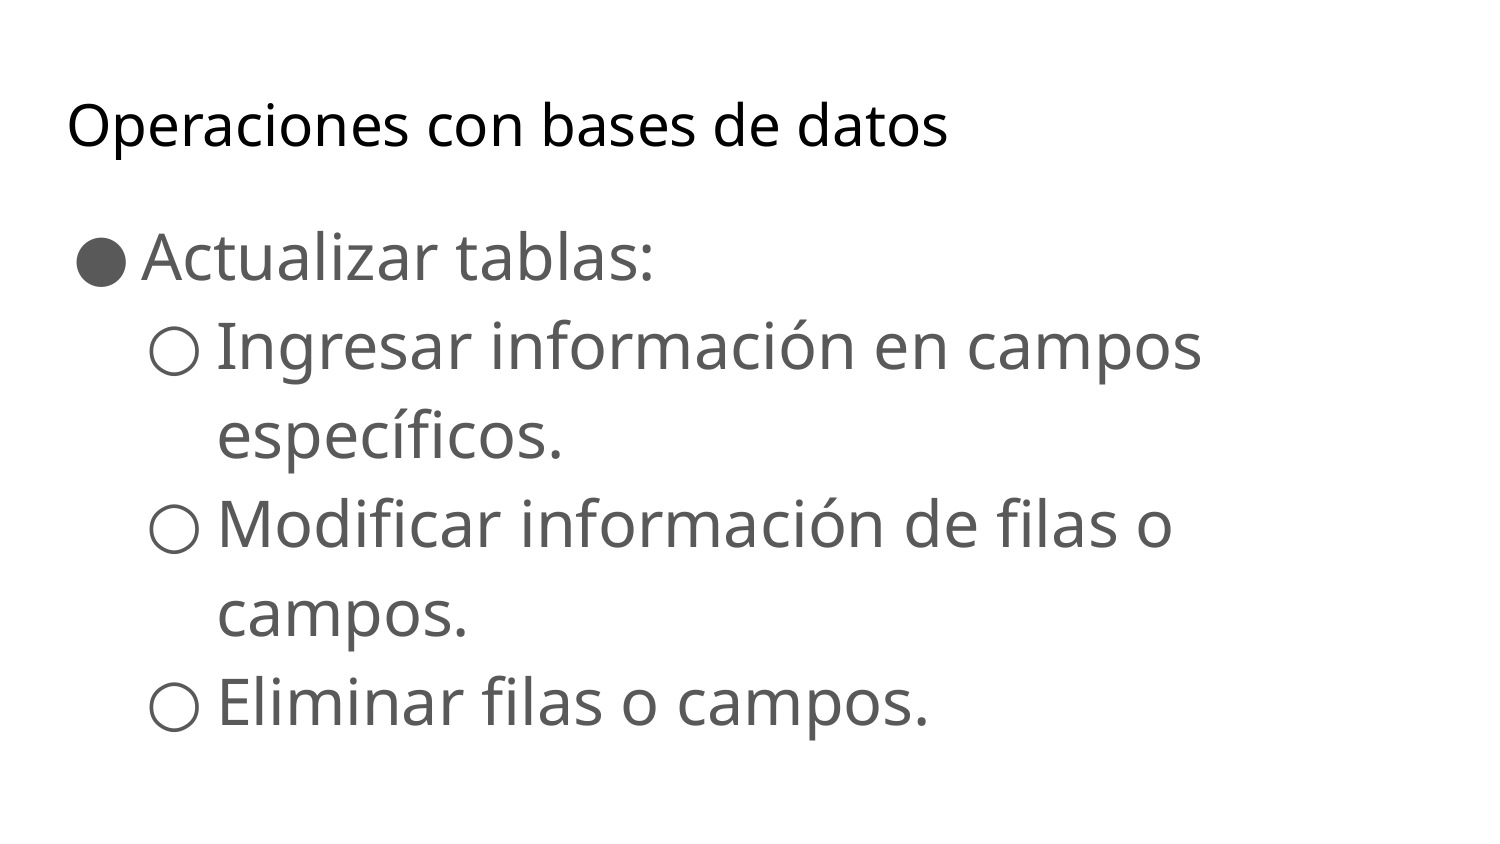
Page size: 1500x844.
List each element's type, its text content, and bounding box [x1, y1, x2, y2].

list Actualizar tablas: Ingresar información en campos específicos. Modificar información de filas o campos. Eliminar filas o campos. [51, 189, 1449, 750]
title Operaciones con bases de datos [51, 72, 1449, 167]
